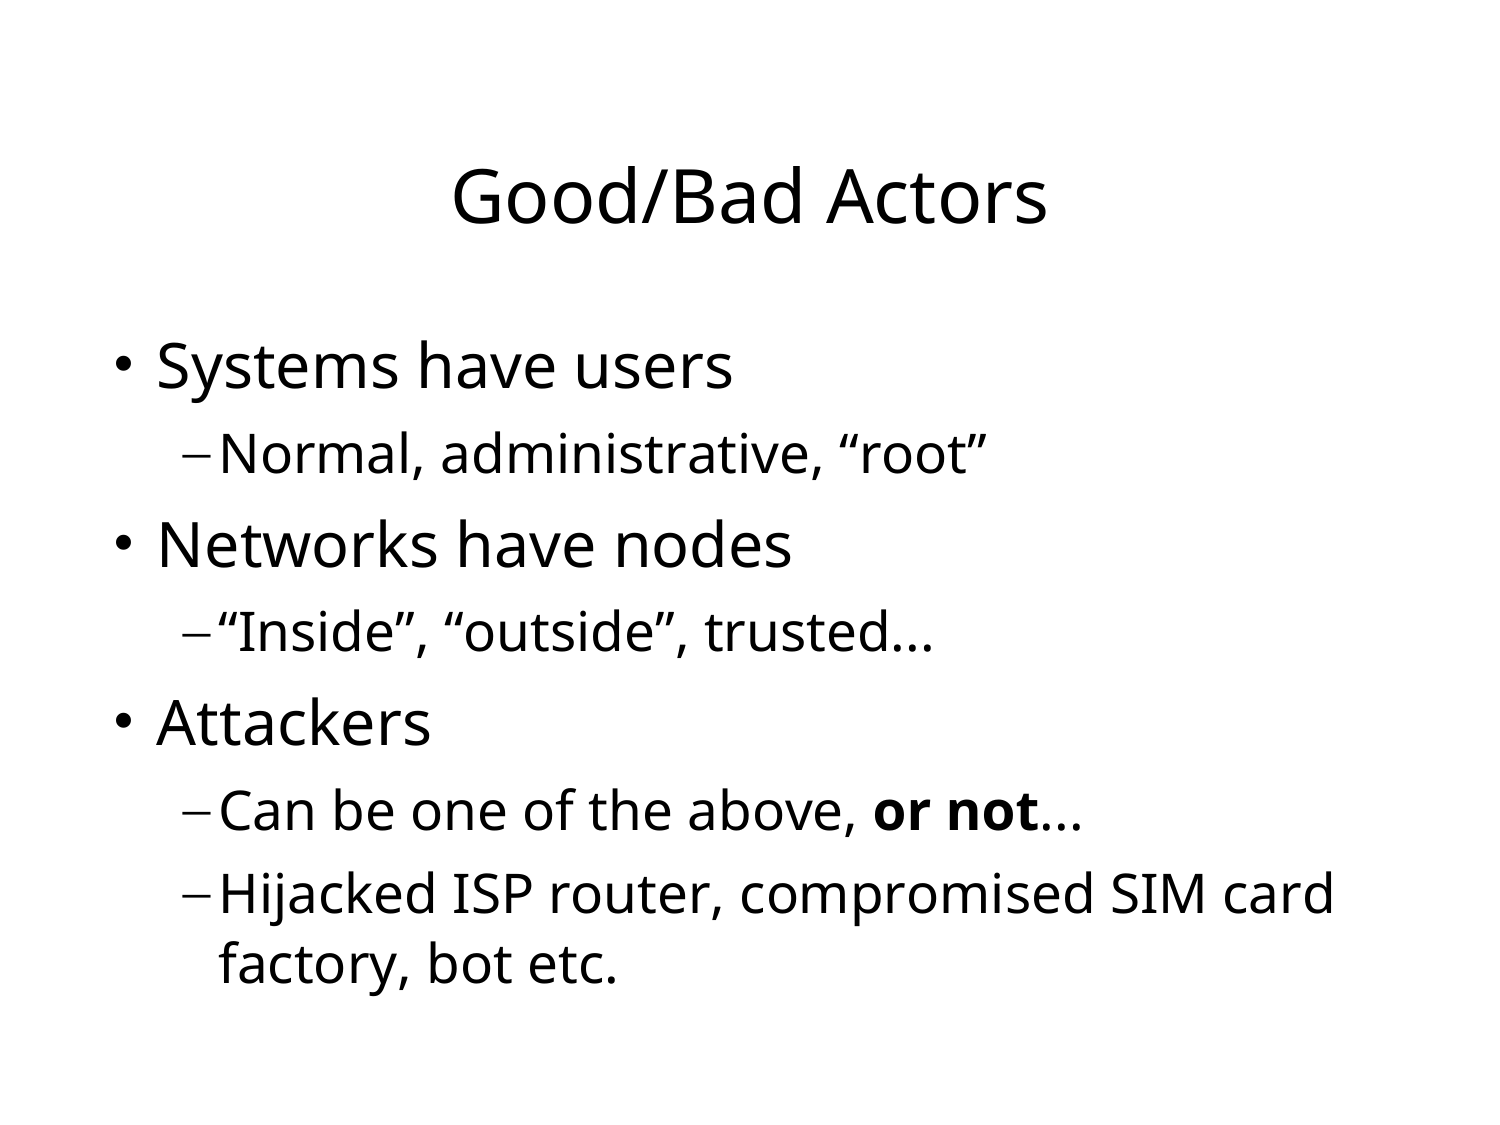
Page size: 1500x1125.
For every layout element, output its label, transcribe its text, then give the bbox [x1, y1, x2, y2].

list Systems have users Normal, administrative, “root” Networks have nodes “Inside”, “outside”, trusted... Attackers Can be one of the above, or not... Hijacked ISP router, compromised SIM card factory, bot etc. [112, 324, 1388, 1000]
title Good/Bad Actors [112, 99, 1388, 288]
